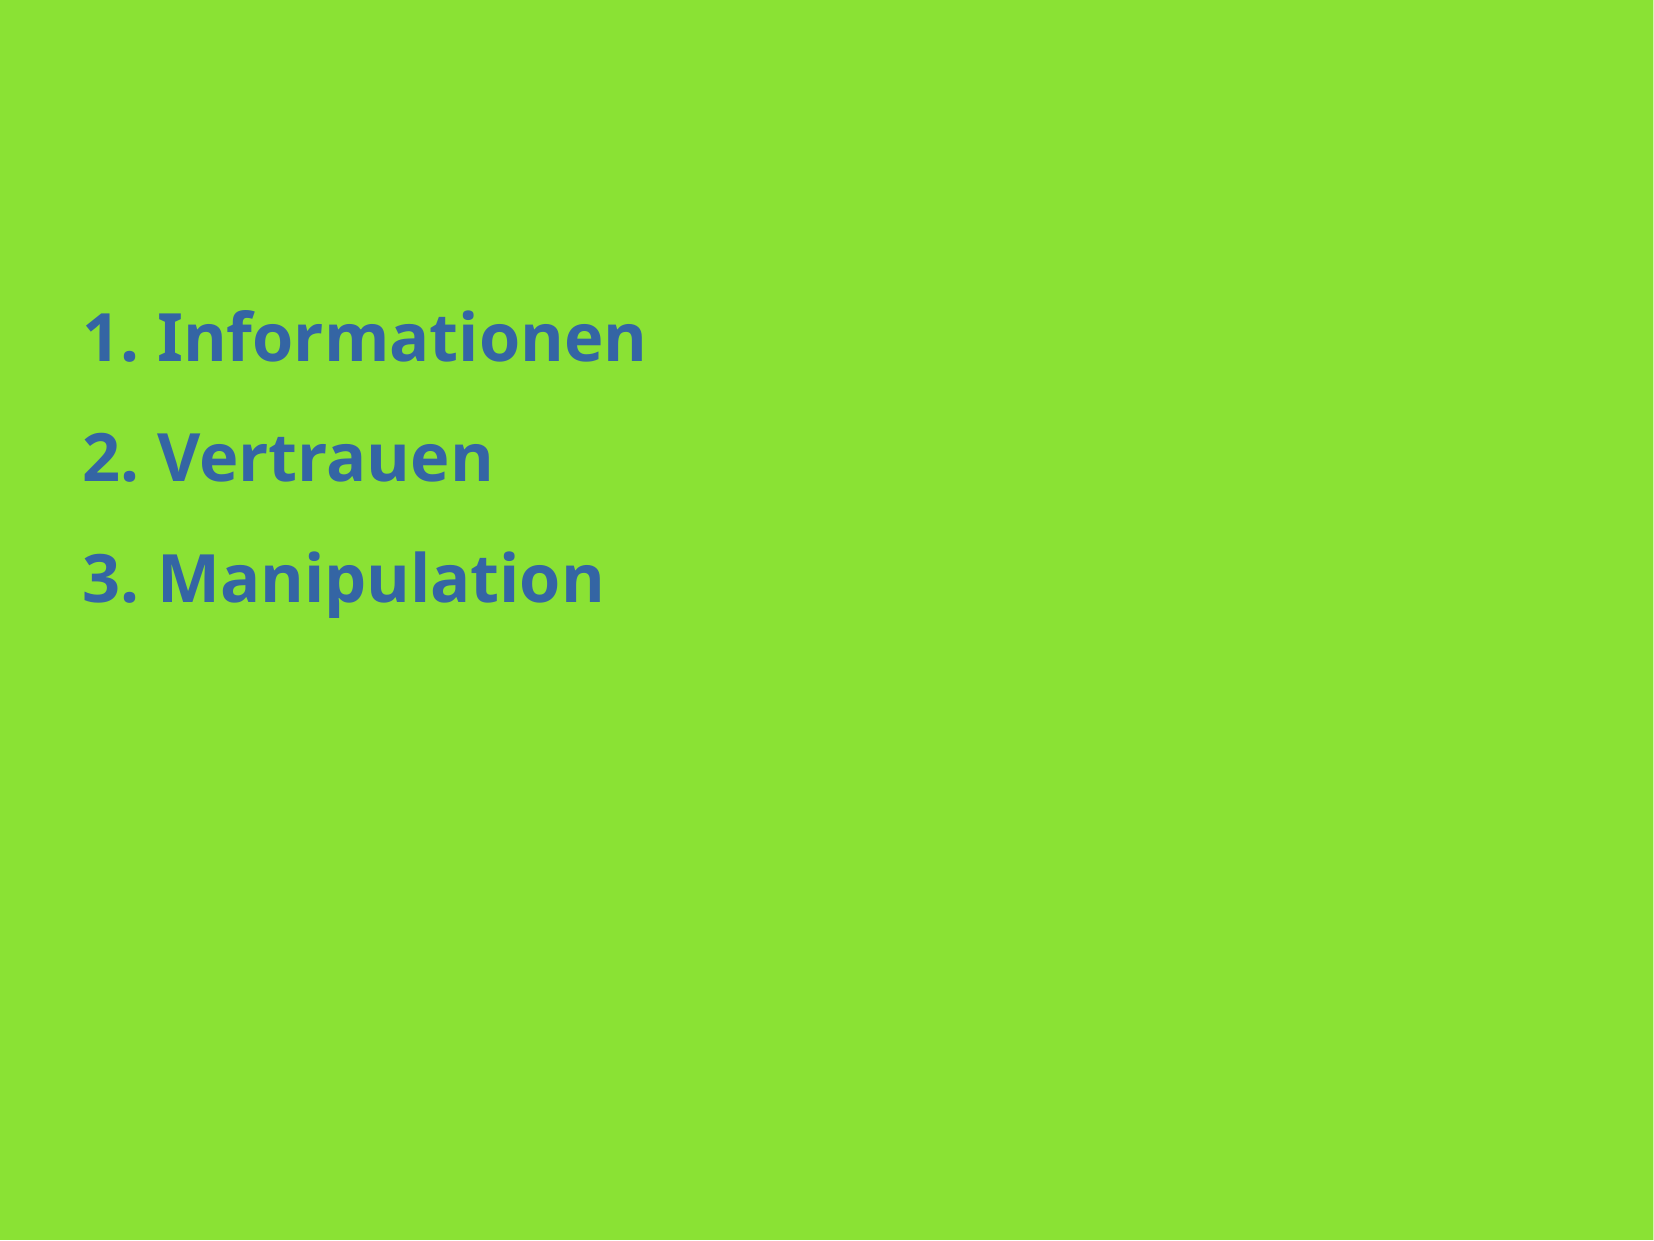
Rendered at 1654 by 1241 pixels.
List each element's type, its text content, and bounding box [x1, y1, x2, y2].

list 1. Informationen 2. Vertrauen 3. Manipulation [82, 290, 1571, 1109]
